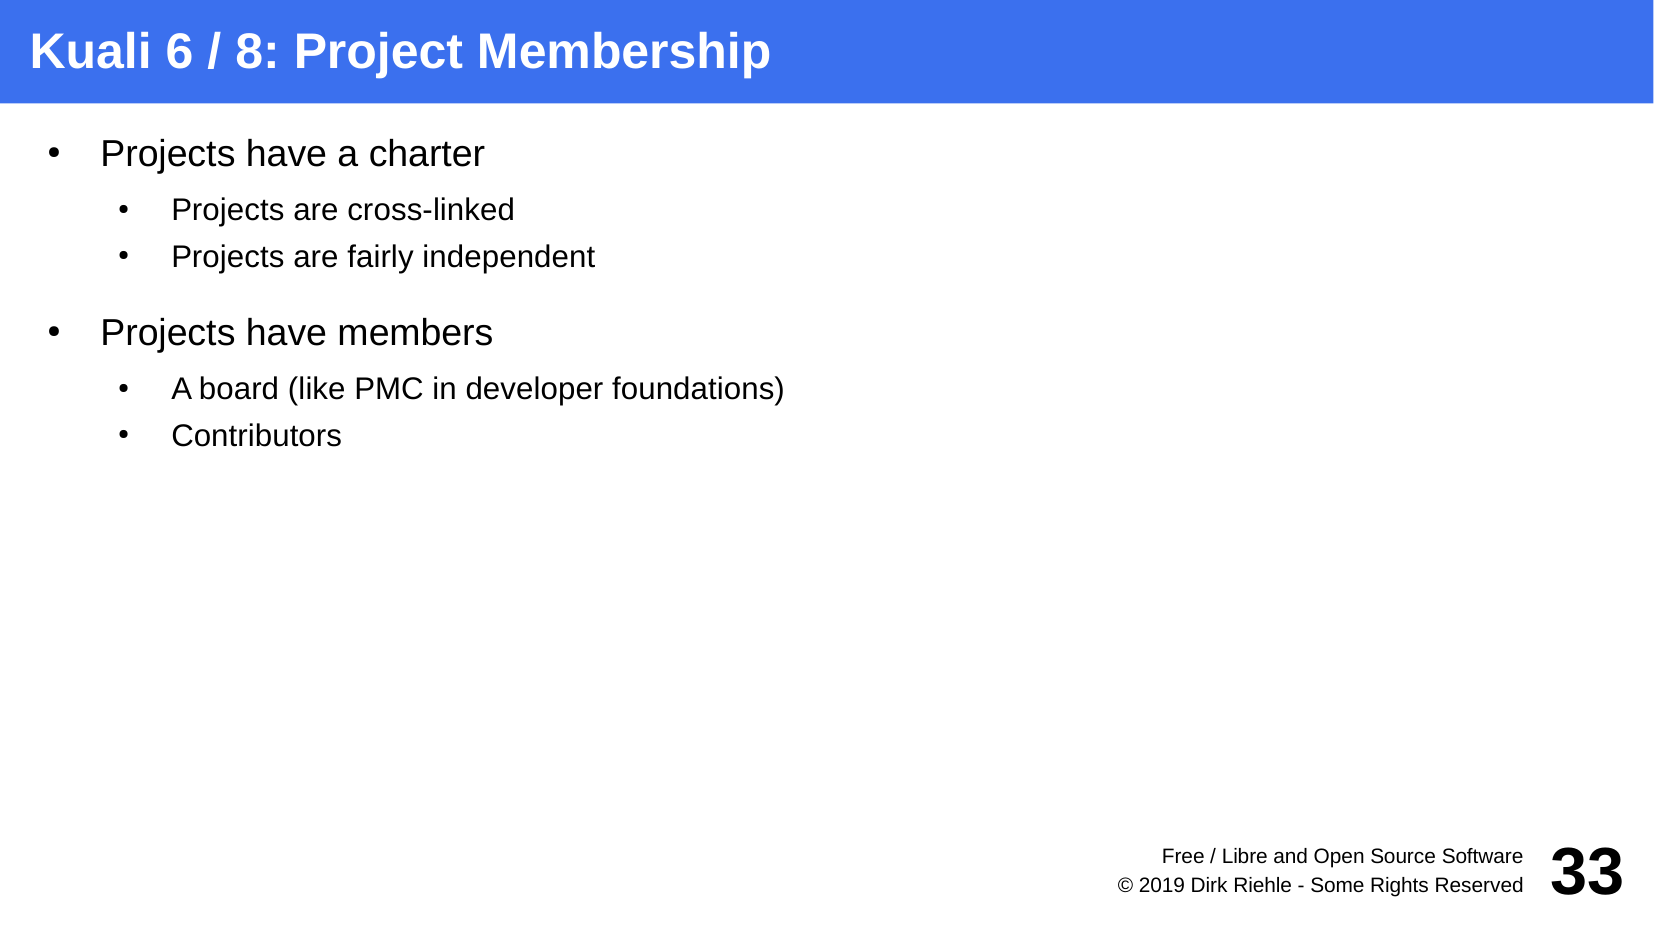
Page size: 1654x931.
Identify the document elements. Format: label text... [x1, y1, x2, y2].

title Kuali 6 / 8: Project Membership [0, 0, 1654, 104]
list Projects have a charter Projects are cross-linked Projects are fairly independent Projects have members A board (like PMC in developer foundations) Contributors [29, 132, 1625, 813]
